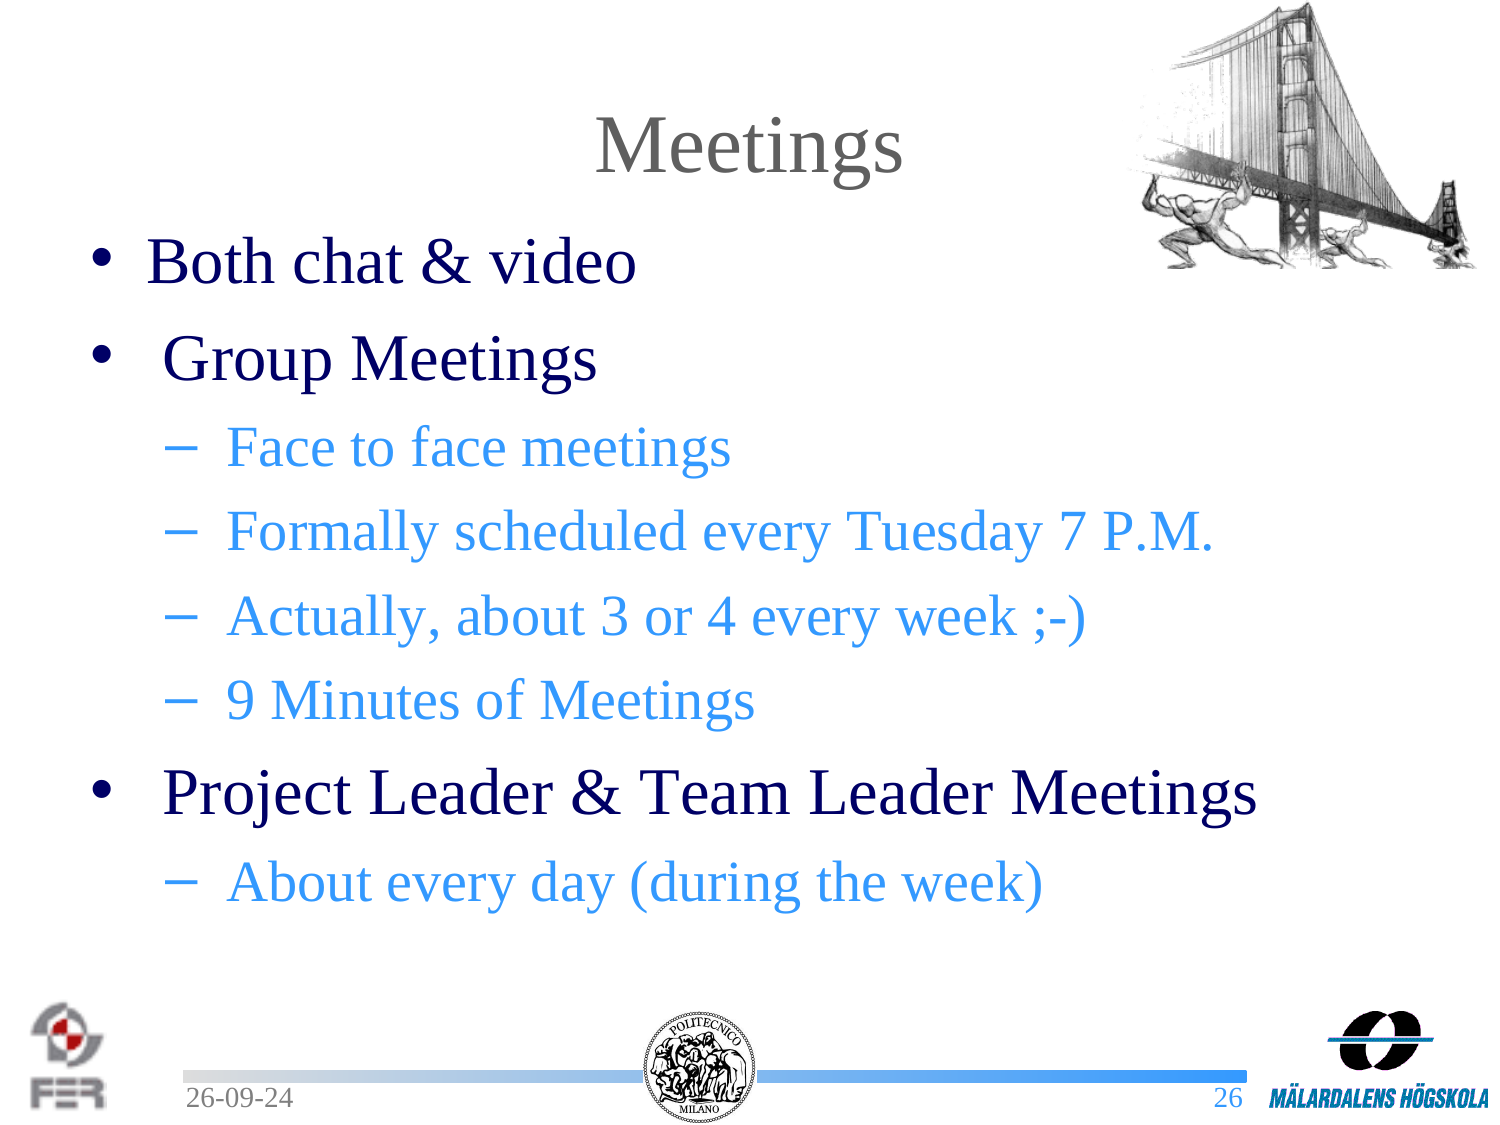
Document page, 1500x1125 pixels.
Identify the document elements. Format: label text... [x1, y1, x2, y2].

picture [1435, 1096, 1441, 1104]
picture [29, 987, 107, 1125]
picture [1122, 0, 1477, 269]
text_box <numero> [1186, 1070, 1258, 1114]
list Both chat & video Group Meetings Face to face meetings Formally scheduled every Tuesday 7 P.M. Actually, about 3 or 4 every week ;-) 9 Minutes of Meetings Project Leader & Team Leader Meetings About every day (during the week) [75, 209, 1426, 952]
picture [1269, 1011, 1488, 1108]
text_box 13-11-06 [171, 1070, 396, 1114]
picture [643, 1011, 757, 1123]
picture [1454, 1091, 1459, 1108]
title Meetings [75, 45, 1122, 209]
picture [1368, 1093, 1374, 1104]
